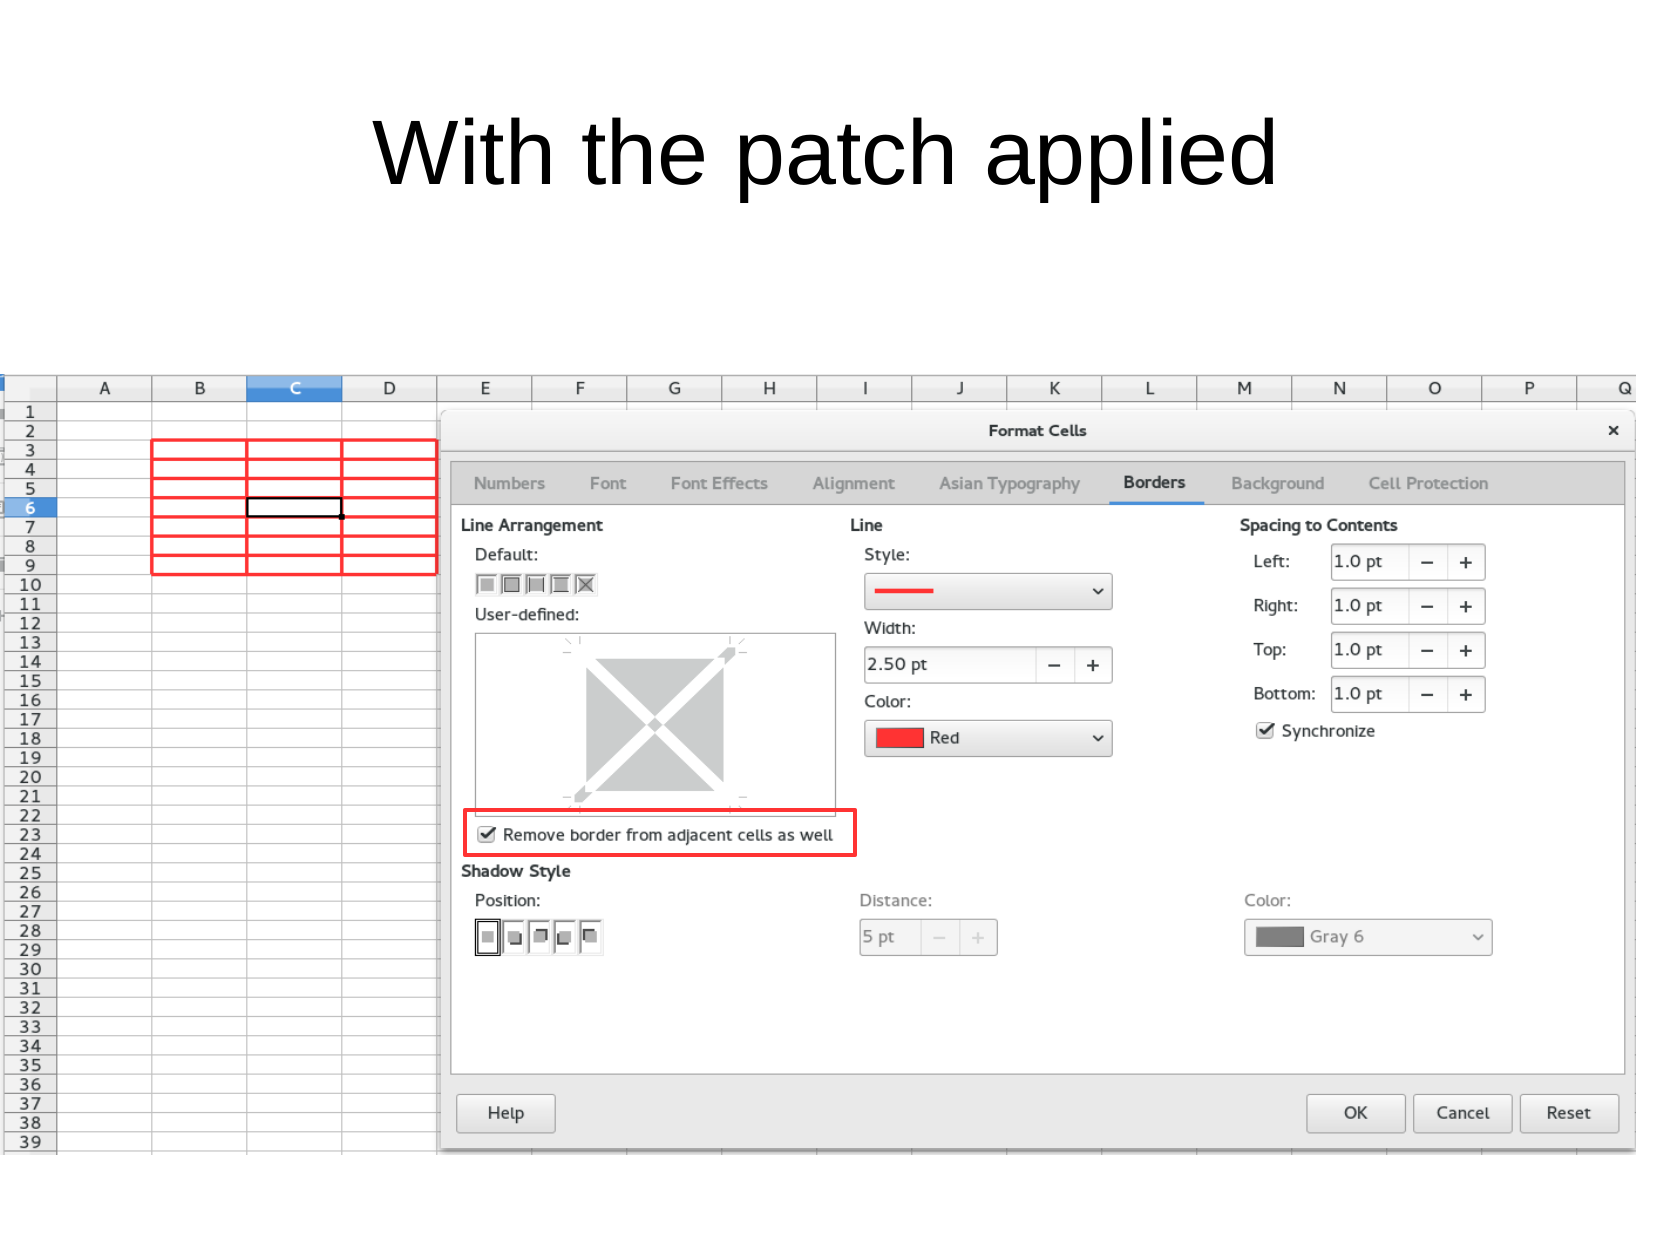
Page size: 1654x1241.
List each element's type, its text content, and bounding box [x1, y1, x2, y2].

picture [0, 374, 1636, 1156]
title With the patch applied [82, 49, 1571, 257]
